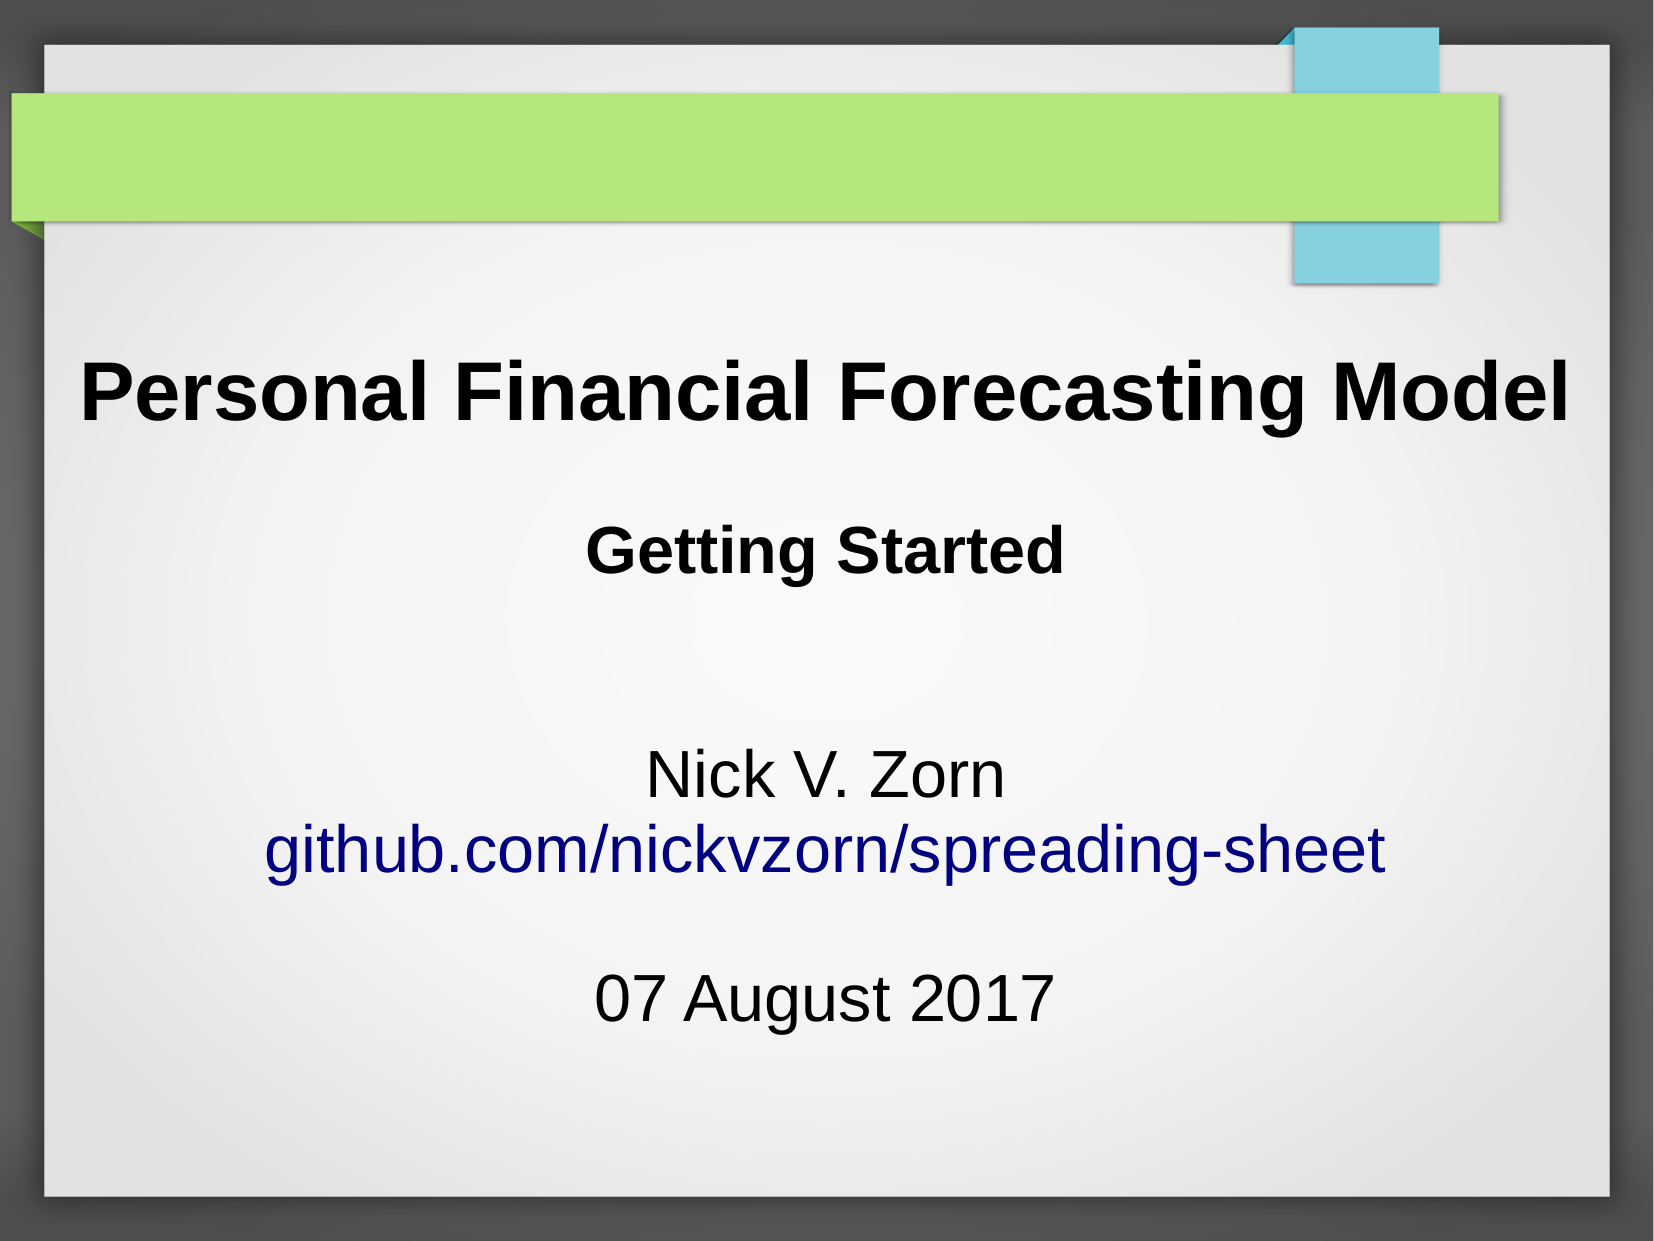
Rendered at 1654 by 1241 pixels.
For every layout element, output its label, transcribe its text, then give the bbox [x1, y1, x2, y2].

picture [0, 0, 1654, 1241]
subtitle Personal Financial Forecasting Model Getting Started Nick V. Zorn github.com/nickvzorn/spreading-sheet 07 August 2017 [7, 328, 1645, 1053]
